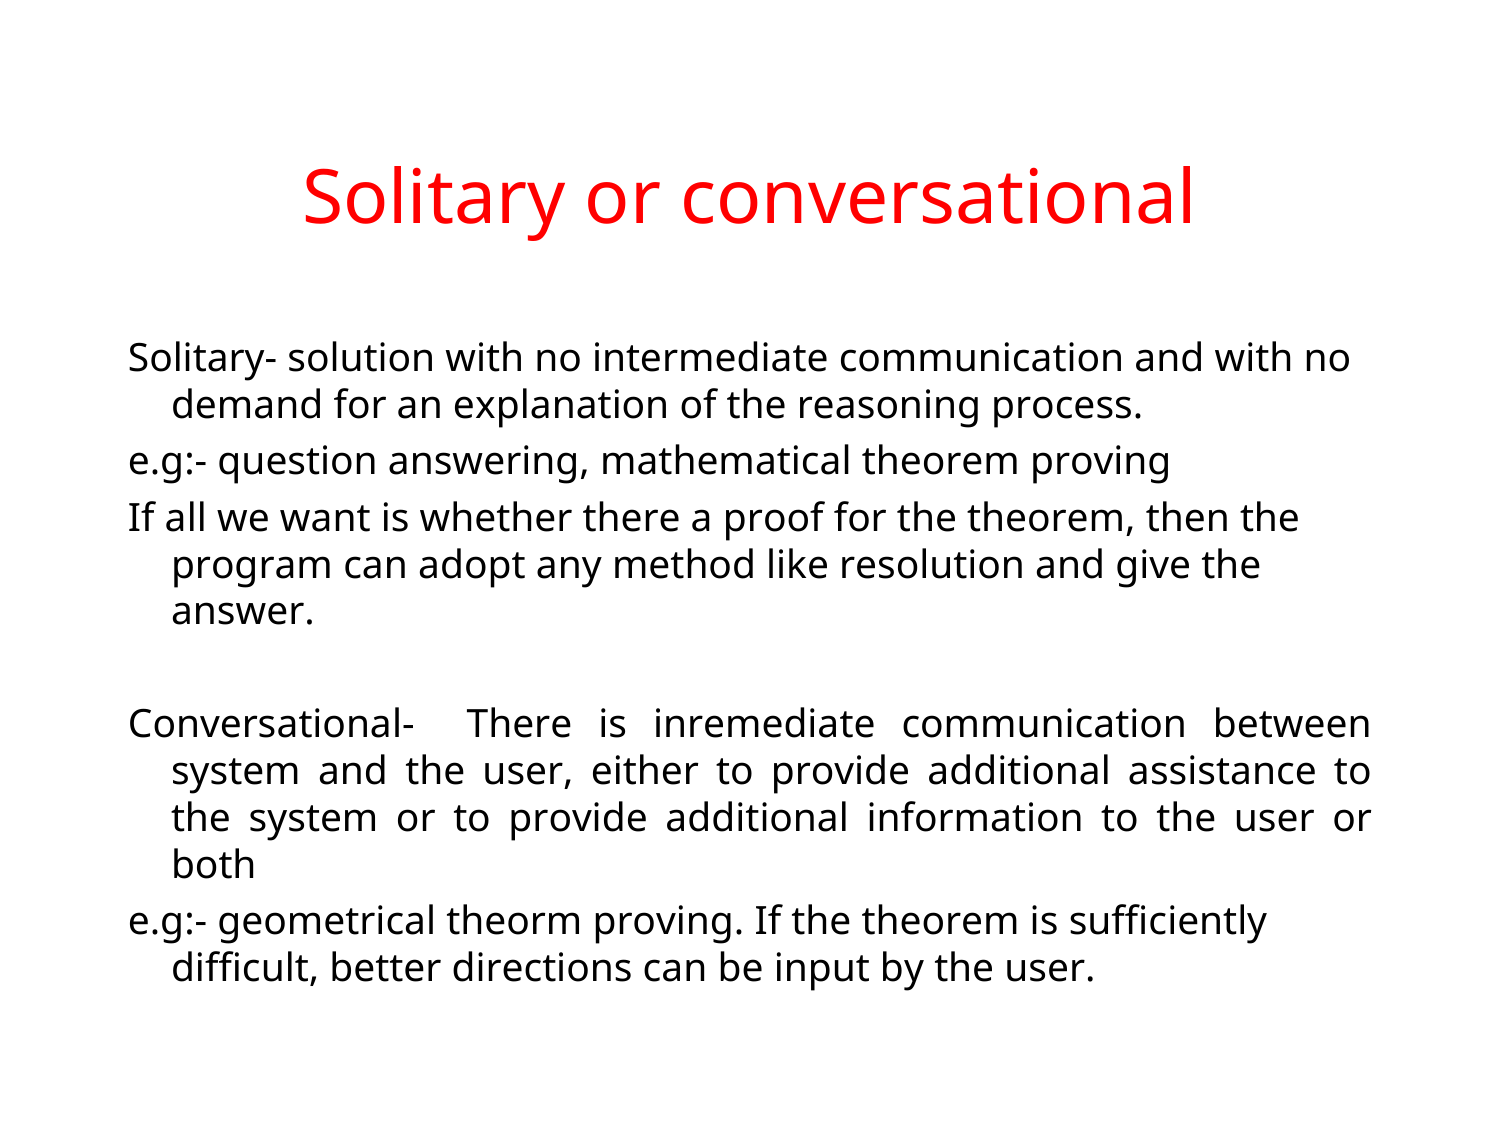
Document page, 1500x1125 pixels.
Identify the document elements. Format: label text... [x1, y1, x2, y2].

title Solitary or conversational [112, 99, 1387, 287]
list Solitary- solution with no intermediate communication and with no demand for an explanation of the reasoning process. e.g:- question answering, mathematical theorem proving If all we want is whether there a proof for the theorem, then the program can adopt any method like resolution and give the answer. Conversational- There is inremediate communication between system and the user, either to provide additional assistance to the system or to provide additional information to the user or both e.g:- geometrical theorm proving. If the theorem is sufficiently difficult, better directions can be input by the user. [112, 324, 1387, 1000]
